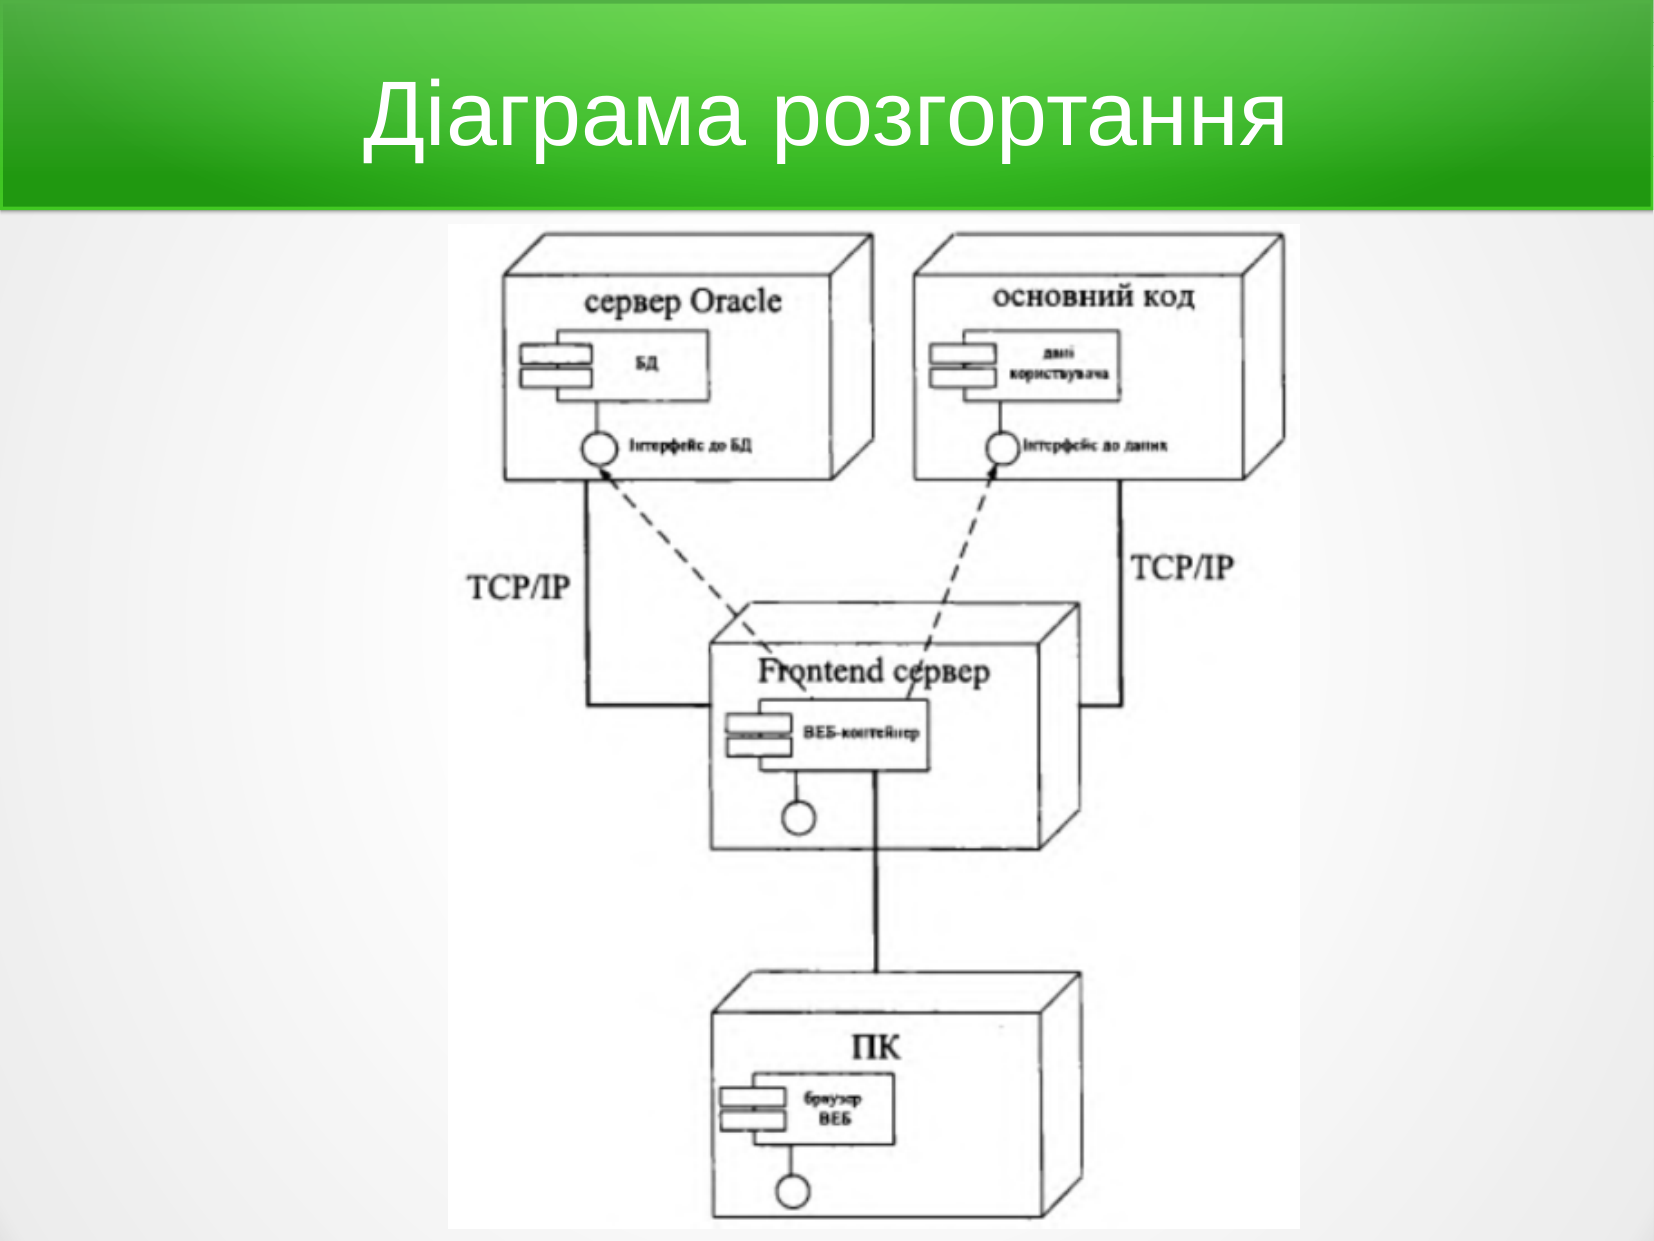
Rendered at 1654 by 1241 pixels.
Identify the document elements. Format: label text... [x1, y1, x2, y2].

title Діаграма розгортання [82, 49, 1571, 179]
picture [448, 224, 1300, 1229]
